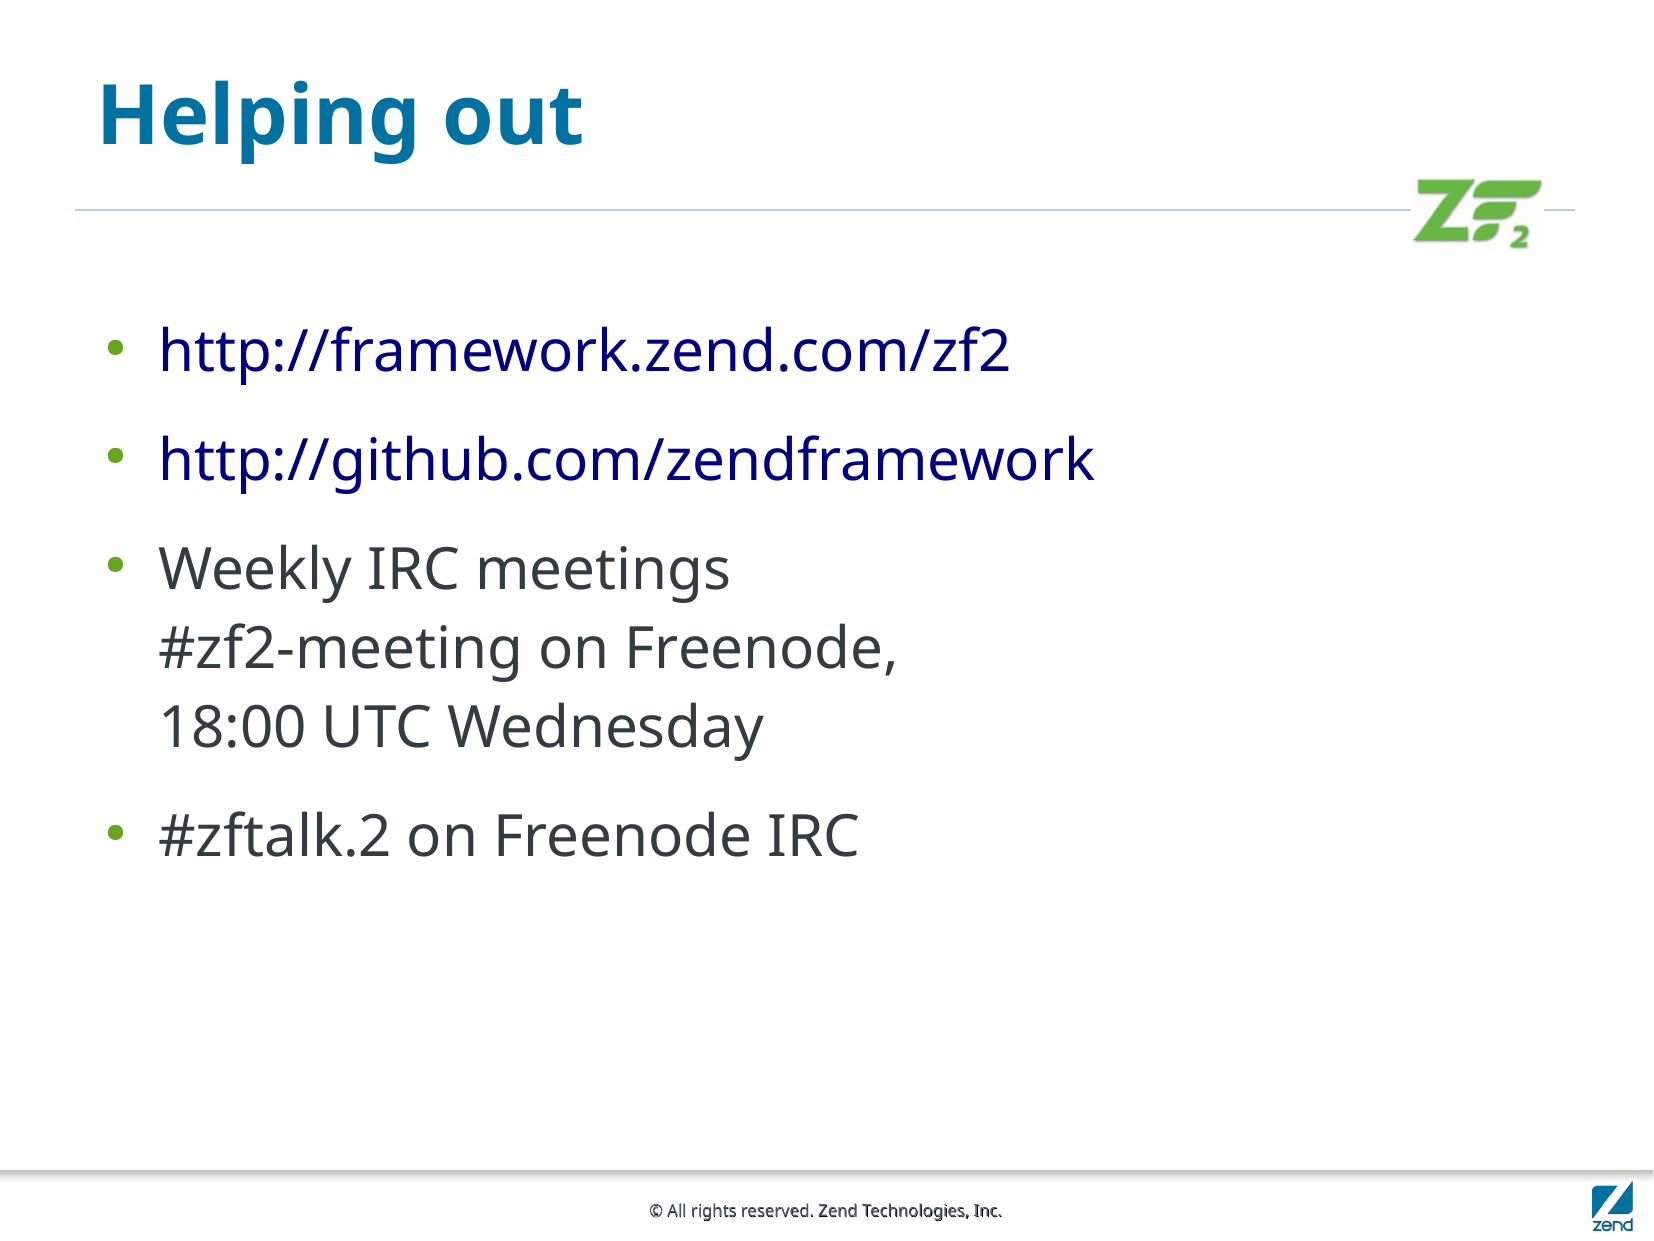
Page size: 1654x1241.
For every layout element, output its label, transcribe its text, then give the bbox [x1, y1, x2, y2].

picture [1411, 177, 1544, 250]
list http://framework.zend.com/zf2 http://github.com/zendframework Weekly IRC meetings #zf2-meeting on Freenode, 18:00 UTC Wednesday #zftalk.2 on Freenode IRC [87, 309, 1572, 888]
picture [0, 1170, 1654, 1232]
title Helping out [96, 40, 1503, 170]
